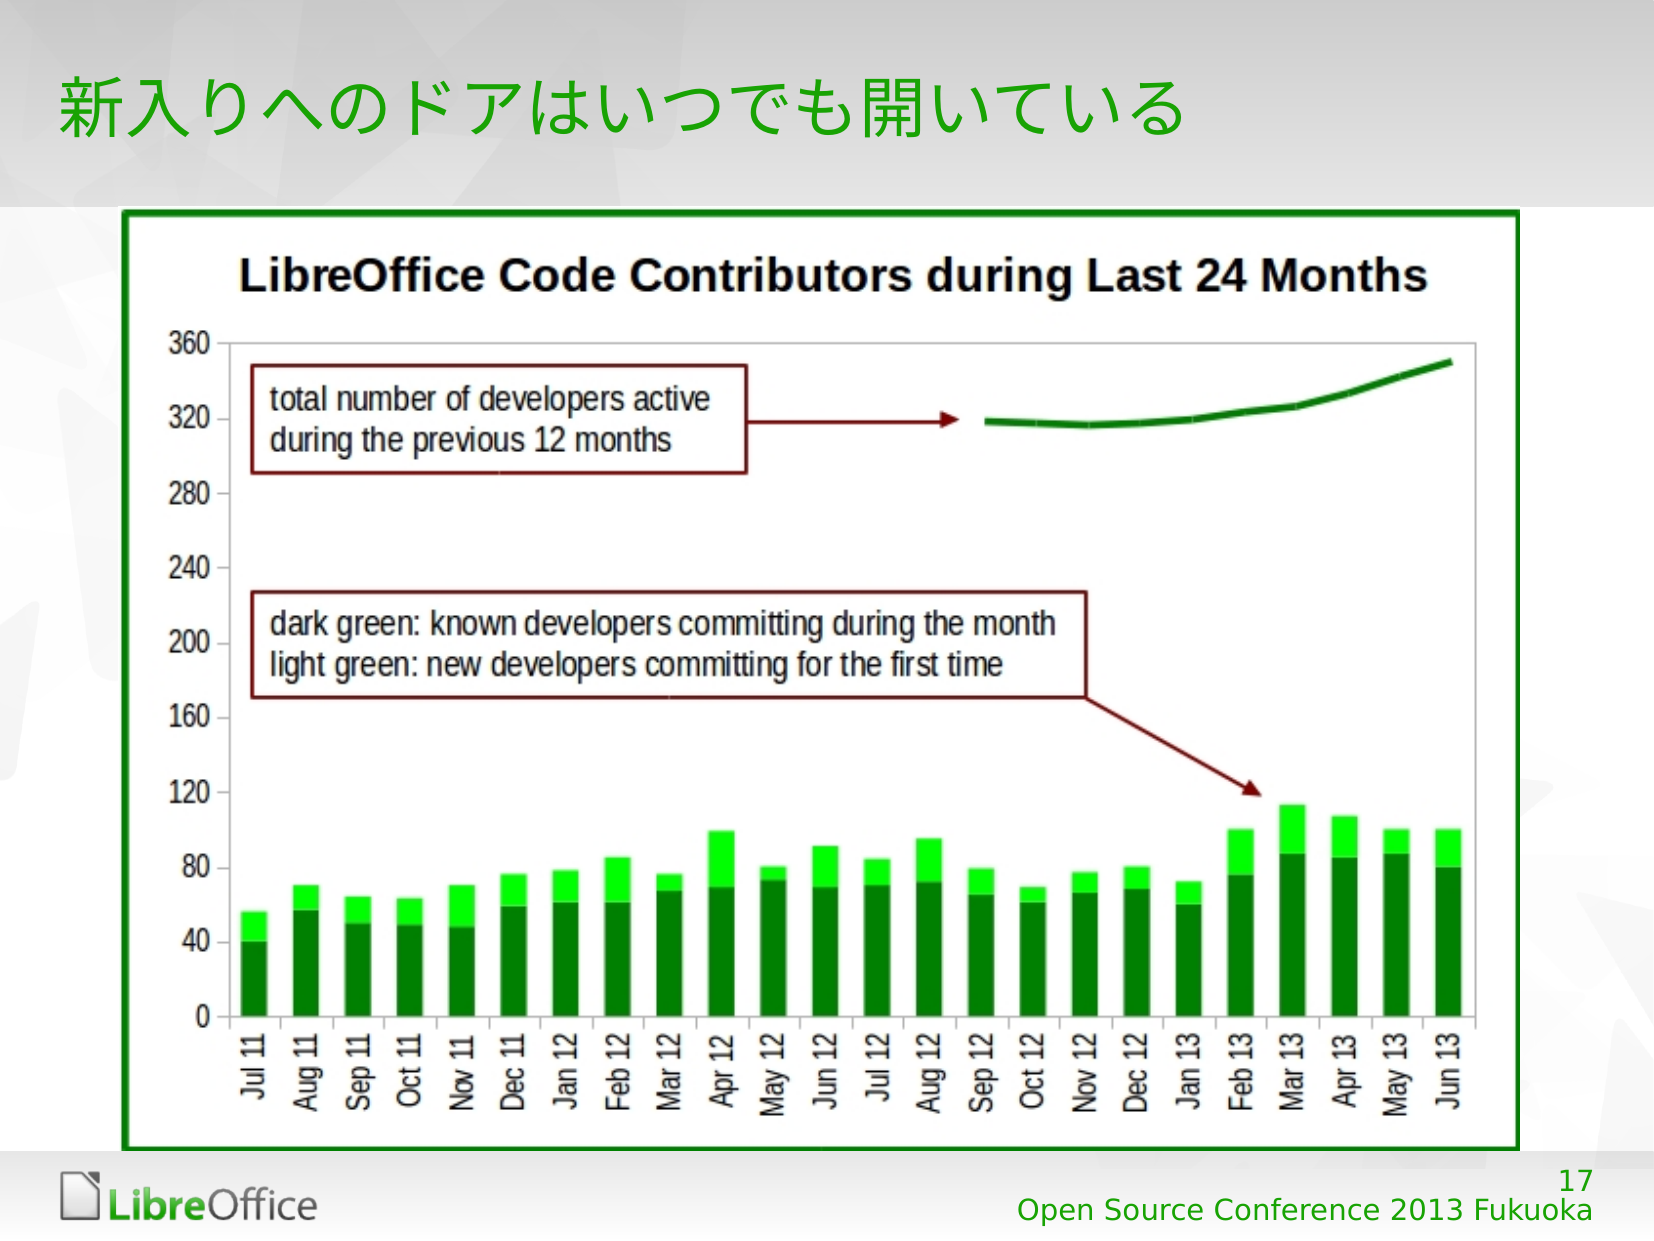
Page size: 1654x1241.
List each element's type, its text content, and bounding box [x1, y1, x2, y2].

title 新入りへのドアはいつでも開いている [59, 29, 1595, 178]
picture [0, 0, 1654, 1240]
